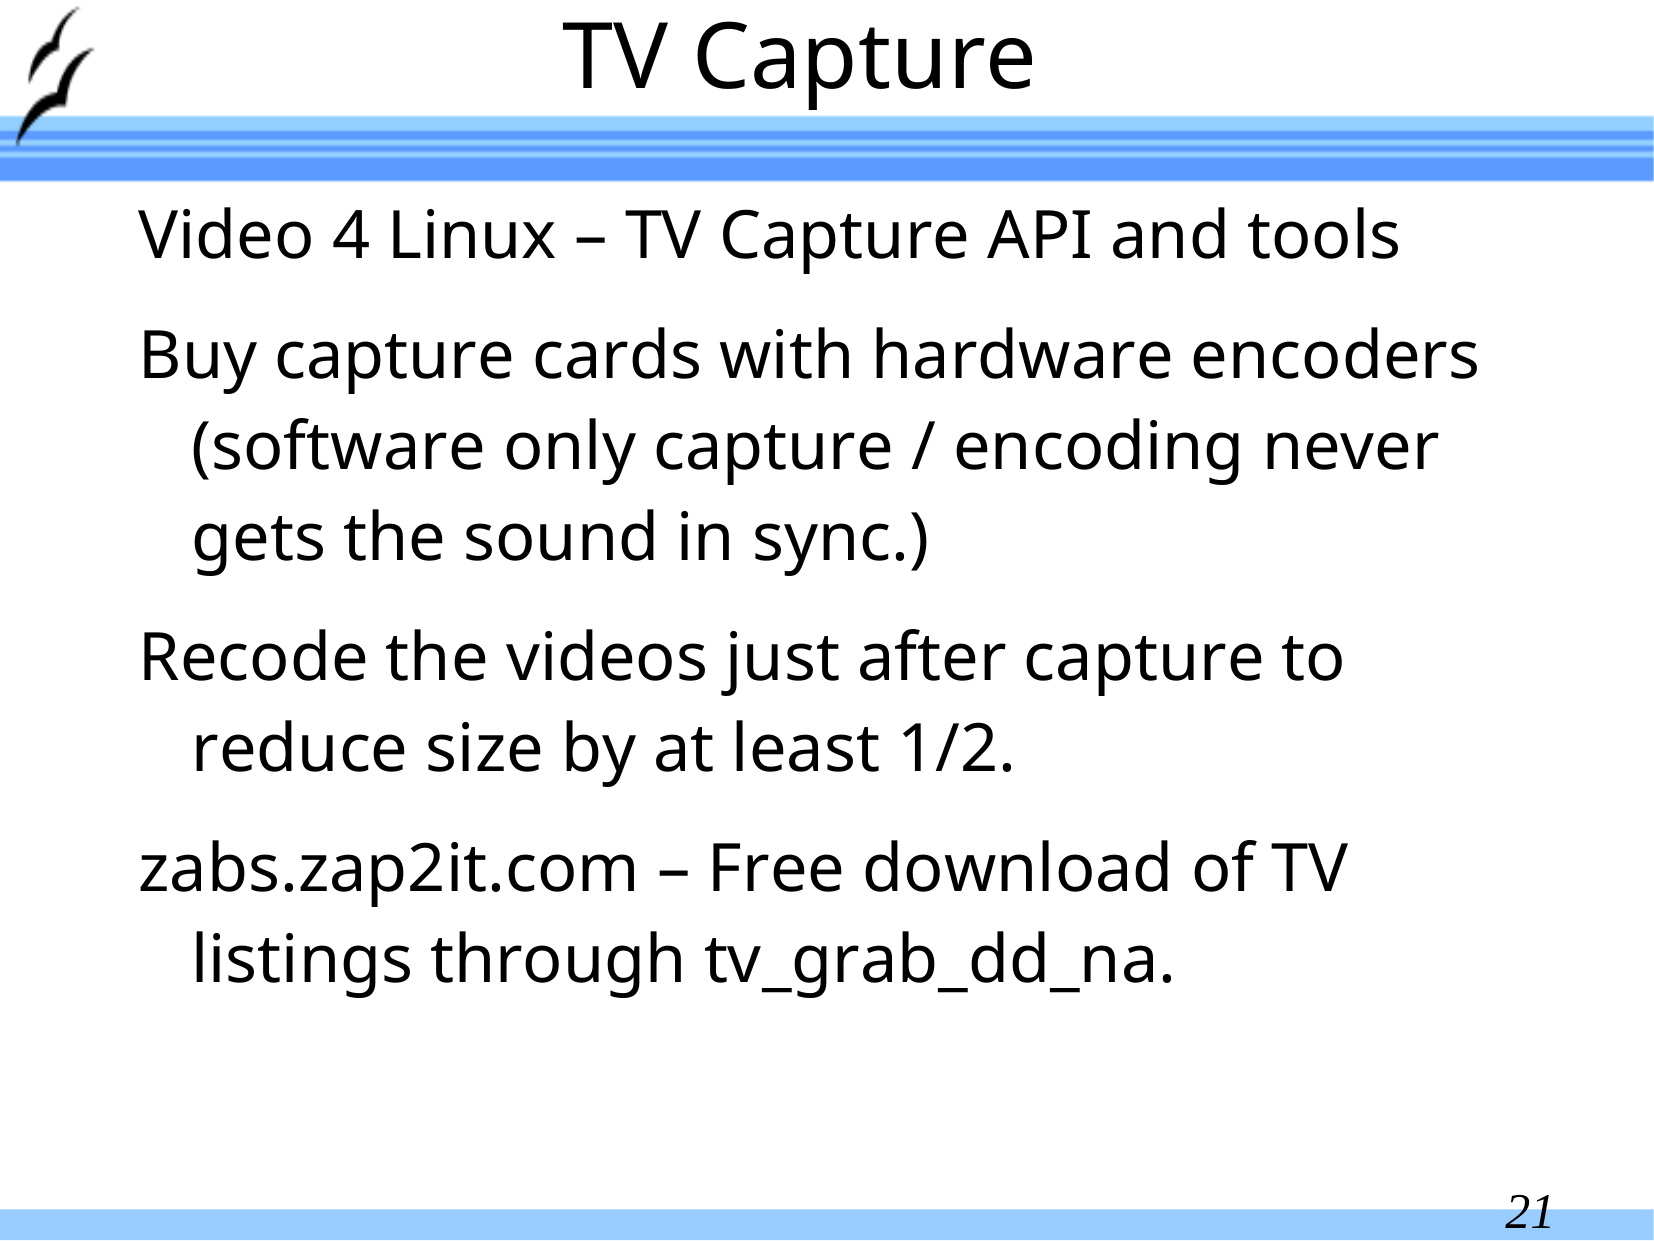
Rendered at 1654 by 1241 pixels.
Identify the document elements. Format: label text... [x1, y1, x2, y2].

list Video 4 Linux – TV Capture API and tools Buy capture cards with hardware encoders (software only capture / encoding never gets the sound in sync.) Recode the videos just after capture to reduce size by at least 1/2. zabs.zap2it.com – Free download of TV listings through tv_grab_dd_na. [120, 187, 1533, 1195]
title TV Capture [94, 0, 1507, 121]
picture [0, 0, 1654, 188]
